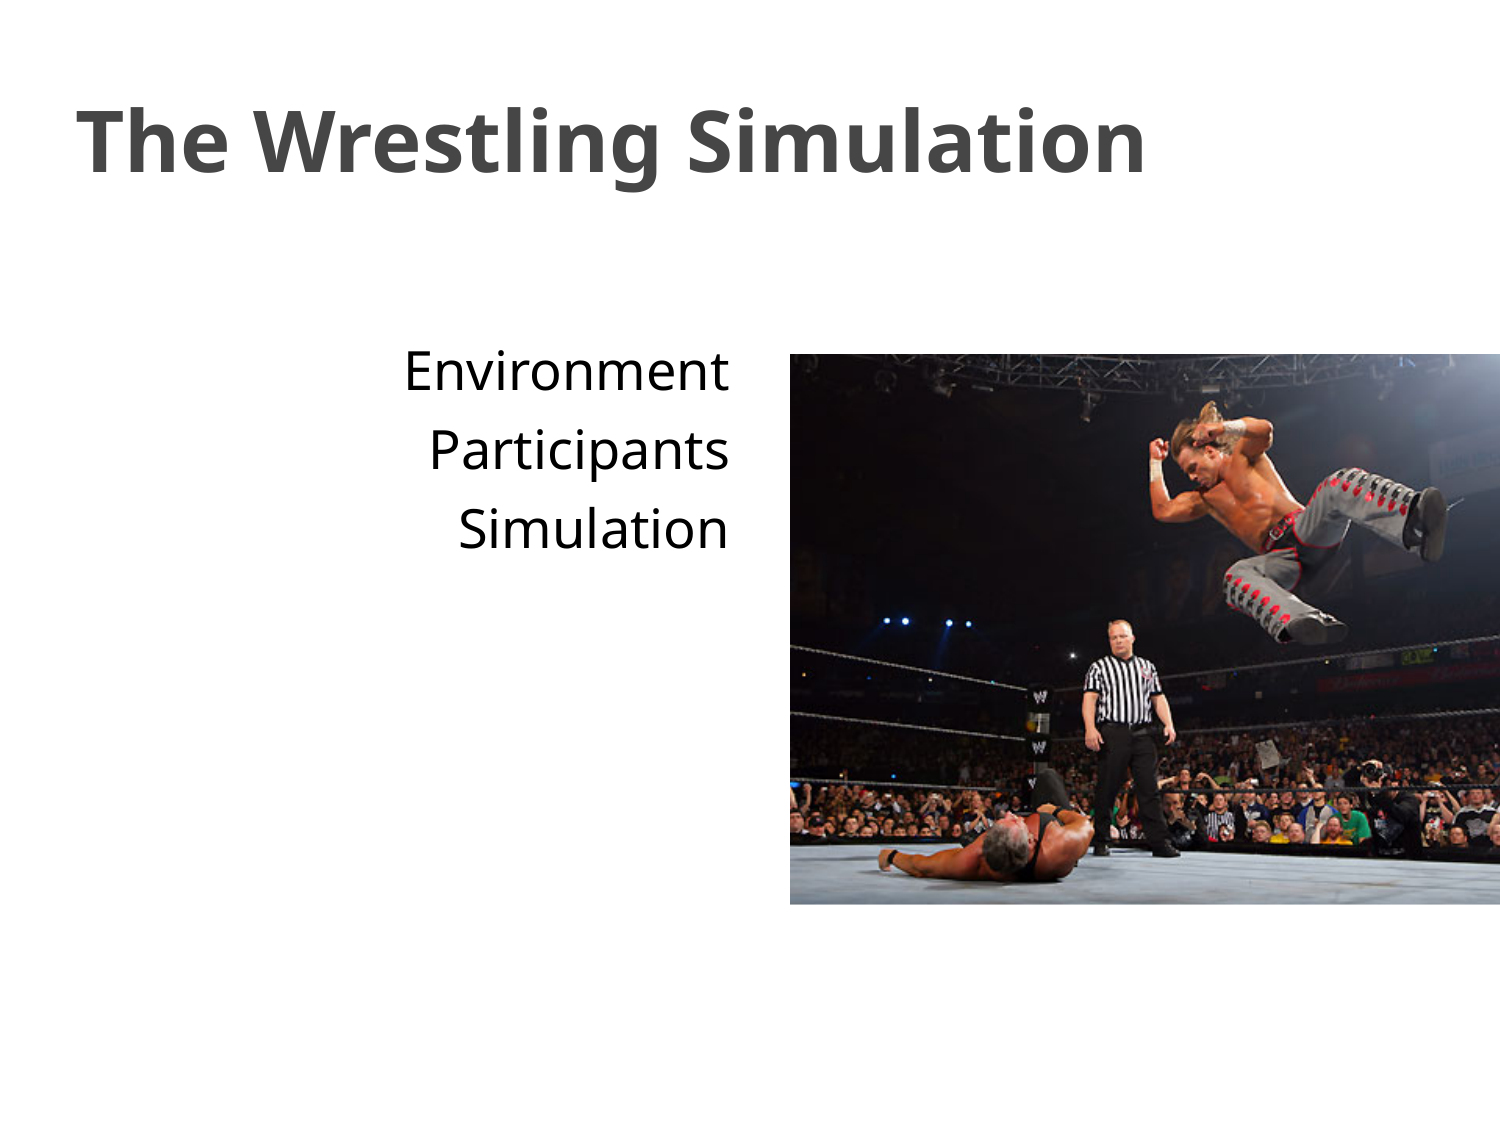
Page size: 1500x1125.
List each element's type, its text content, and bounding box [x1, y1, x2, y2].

list Environment Participants Simulation [331, 333, 731, 810]
title The Wrestling Simulation [75, 44, 1426, 233]
picture [790, 354, 1500, 908]
